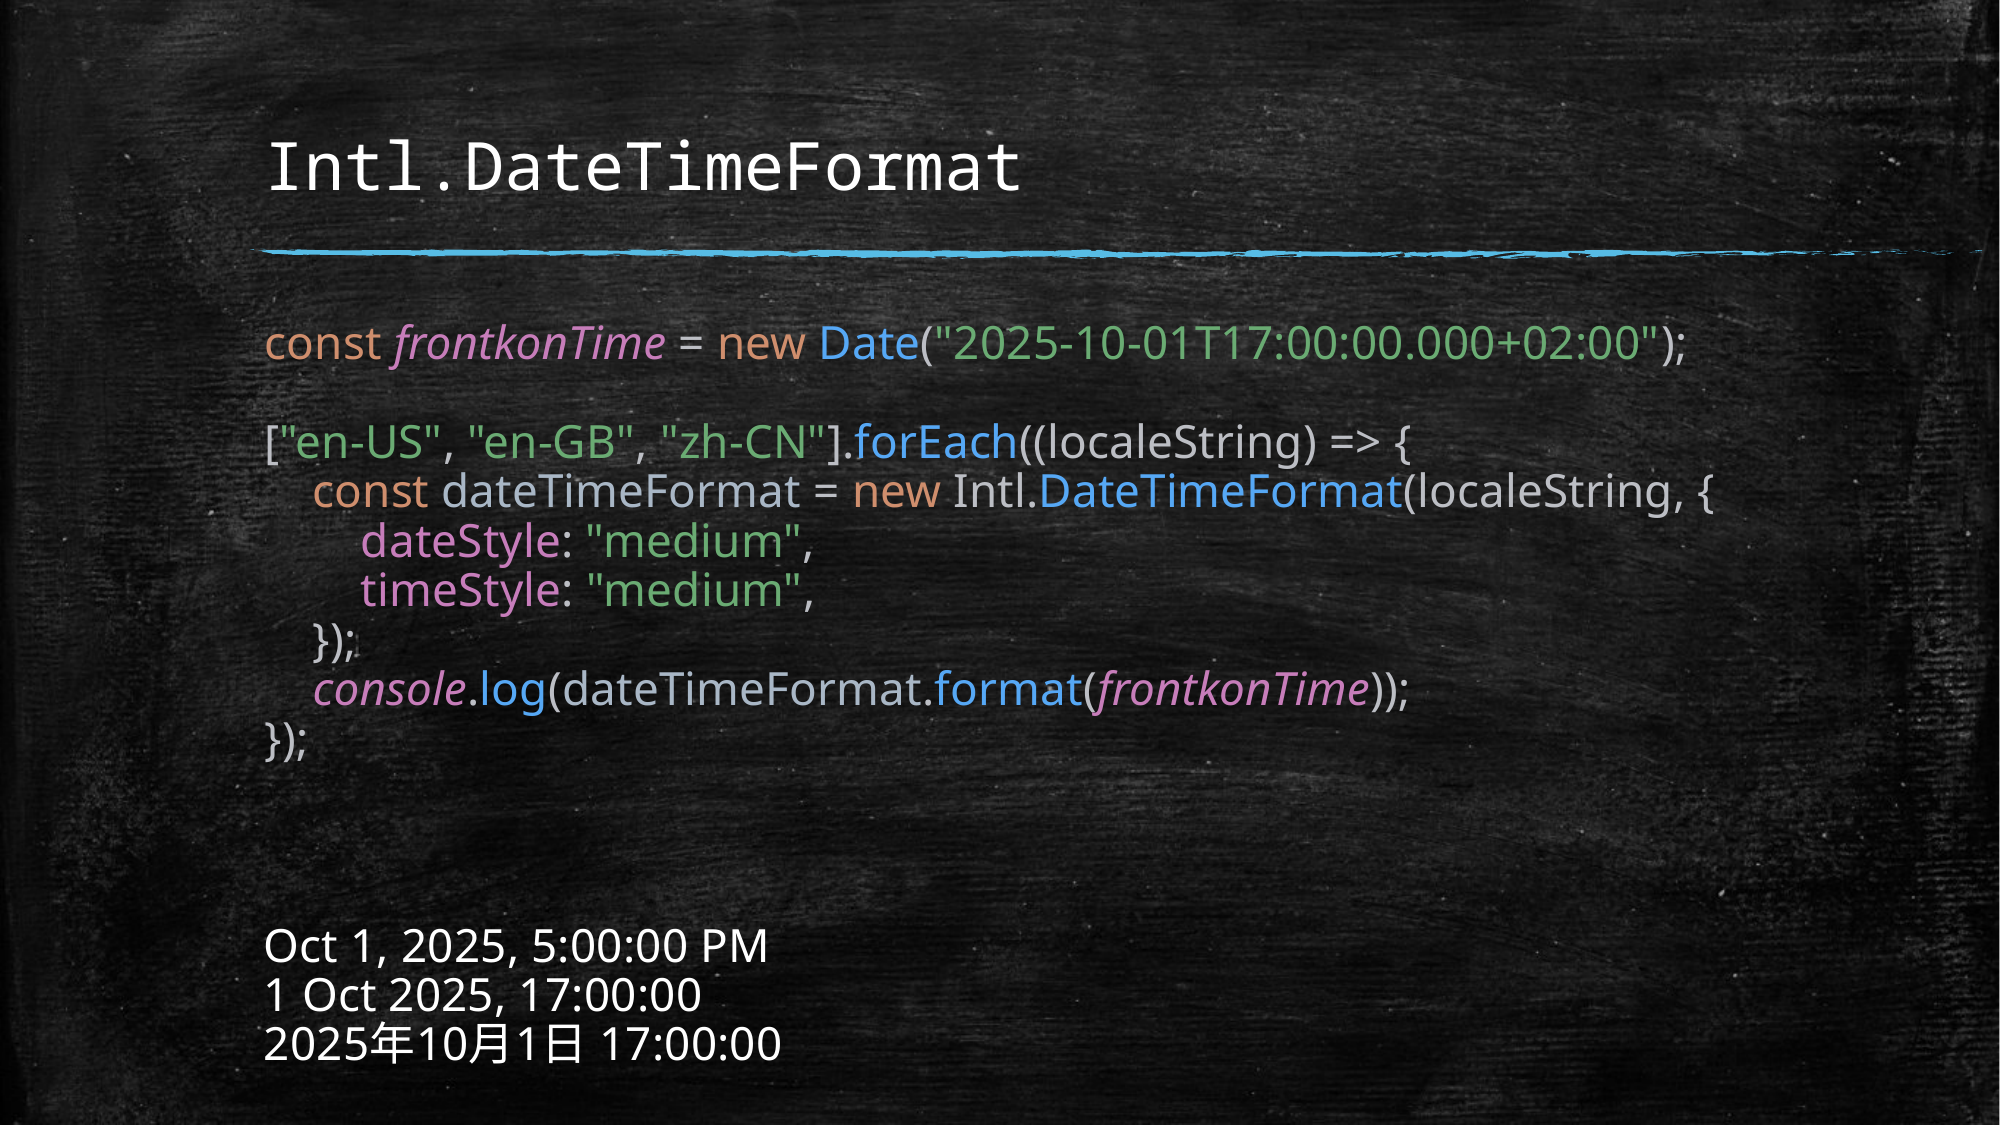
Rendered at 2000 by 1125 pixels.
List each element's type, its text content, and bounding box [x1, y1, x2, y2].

list Oct 1, 2025, 5:00:00 PM 1 Oct 2025, 17:00:00 2025年10月1日 17:00:00 [248, 915, 1749, 1066]
title Intl.DateTimeFormat [249, 45, 1750, 213]
list const frontkonTime = new Date("2025-10-01T17:00:00.000+02:00"); ["en-US", "en-GB", "zh-CN"].forEach((localeString) => { const dateTimeFormat = new Intl.DateTimeFormat(localeString, { dateStyle: "medium", timeStyle: "medium", }); console.log(dateTimeFormat.format(frontkonTime)); }); [249, 312, 1750, 913]
picture [0, 0, 2000, 1125]
